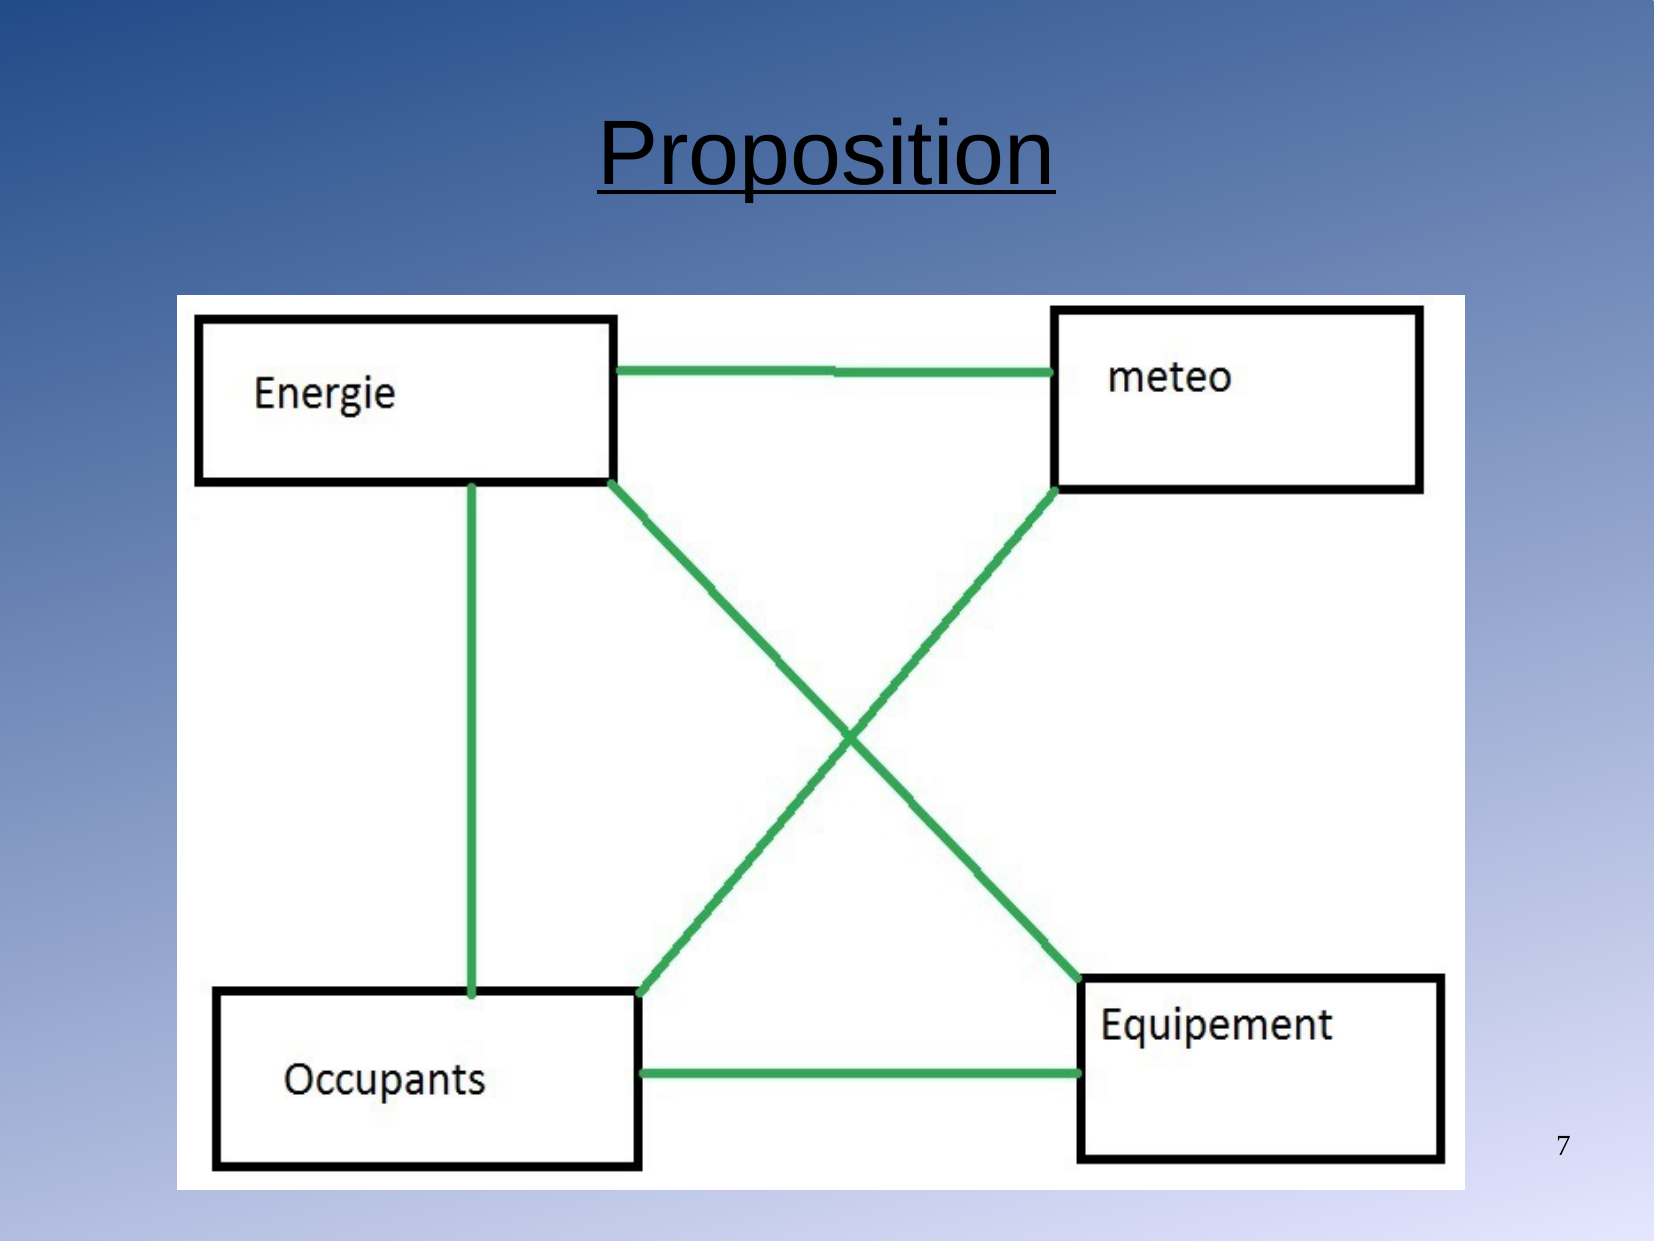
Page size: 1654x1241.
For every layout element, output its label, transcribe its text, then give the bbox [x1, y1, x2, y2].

title Proposition [82, 49, 1571, 257]
picture [177, 295, 1465, 1190]
